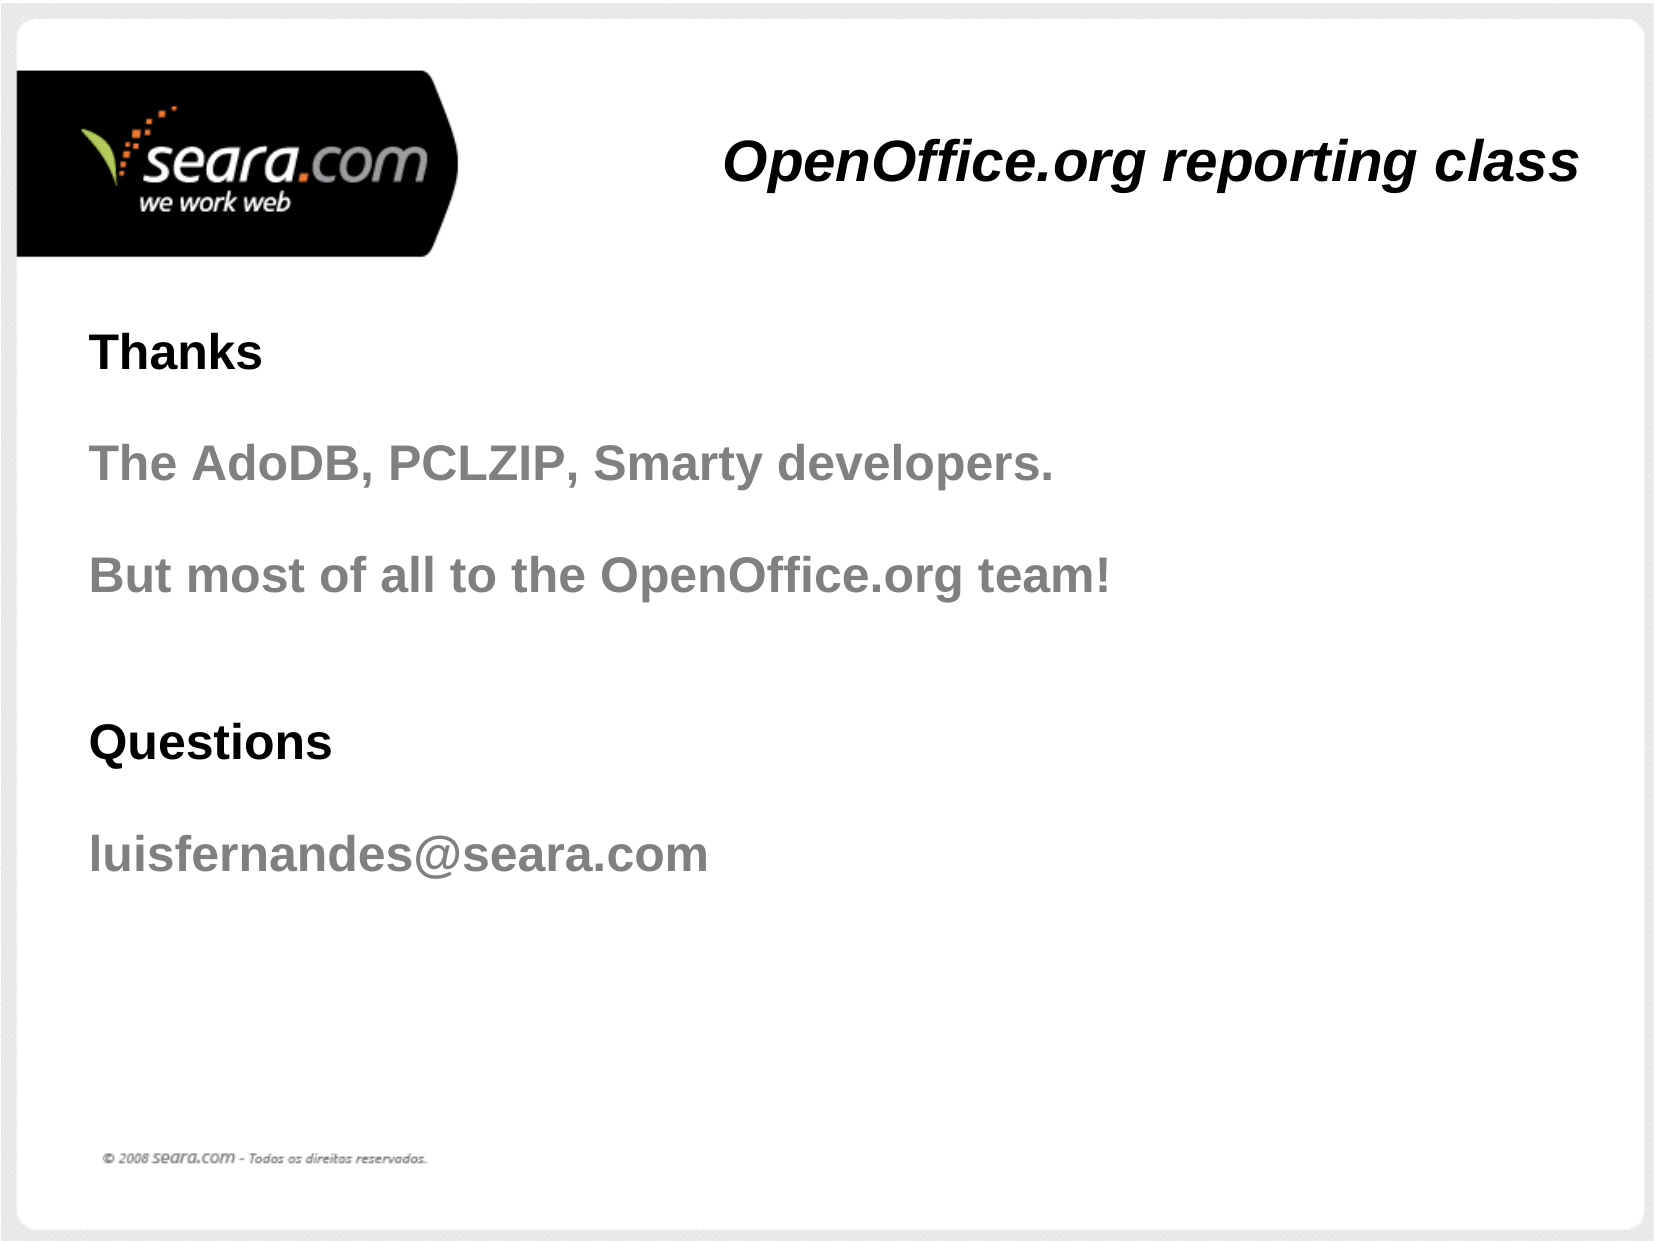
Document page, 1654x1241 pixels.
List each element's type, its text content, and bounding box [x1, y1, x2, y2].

text_box Thanks The AdoDB, PCLZIP, Smarty developers. But most of all to the OpenOffice.org team! Questions luisfernandes@seara.com [88, 324, 1566, 994]
title OpenOffice.org reporting class [531, 89, 1582, 237]
